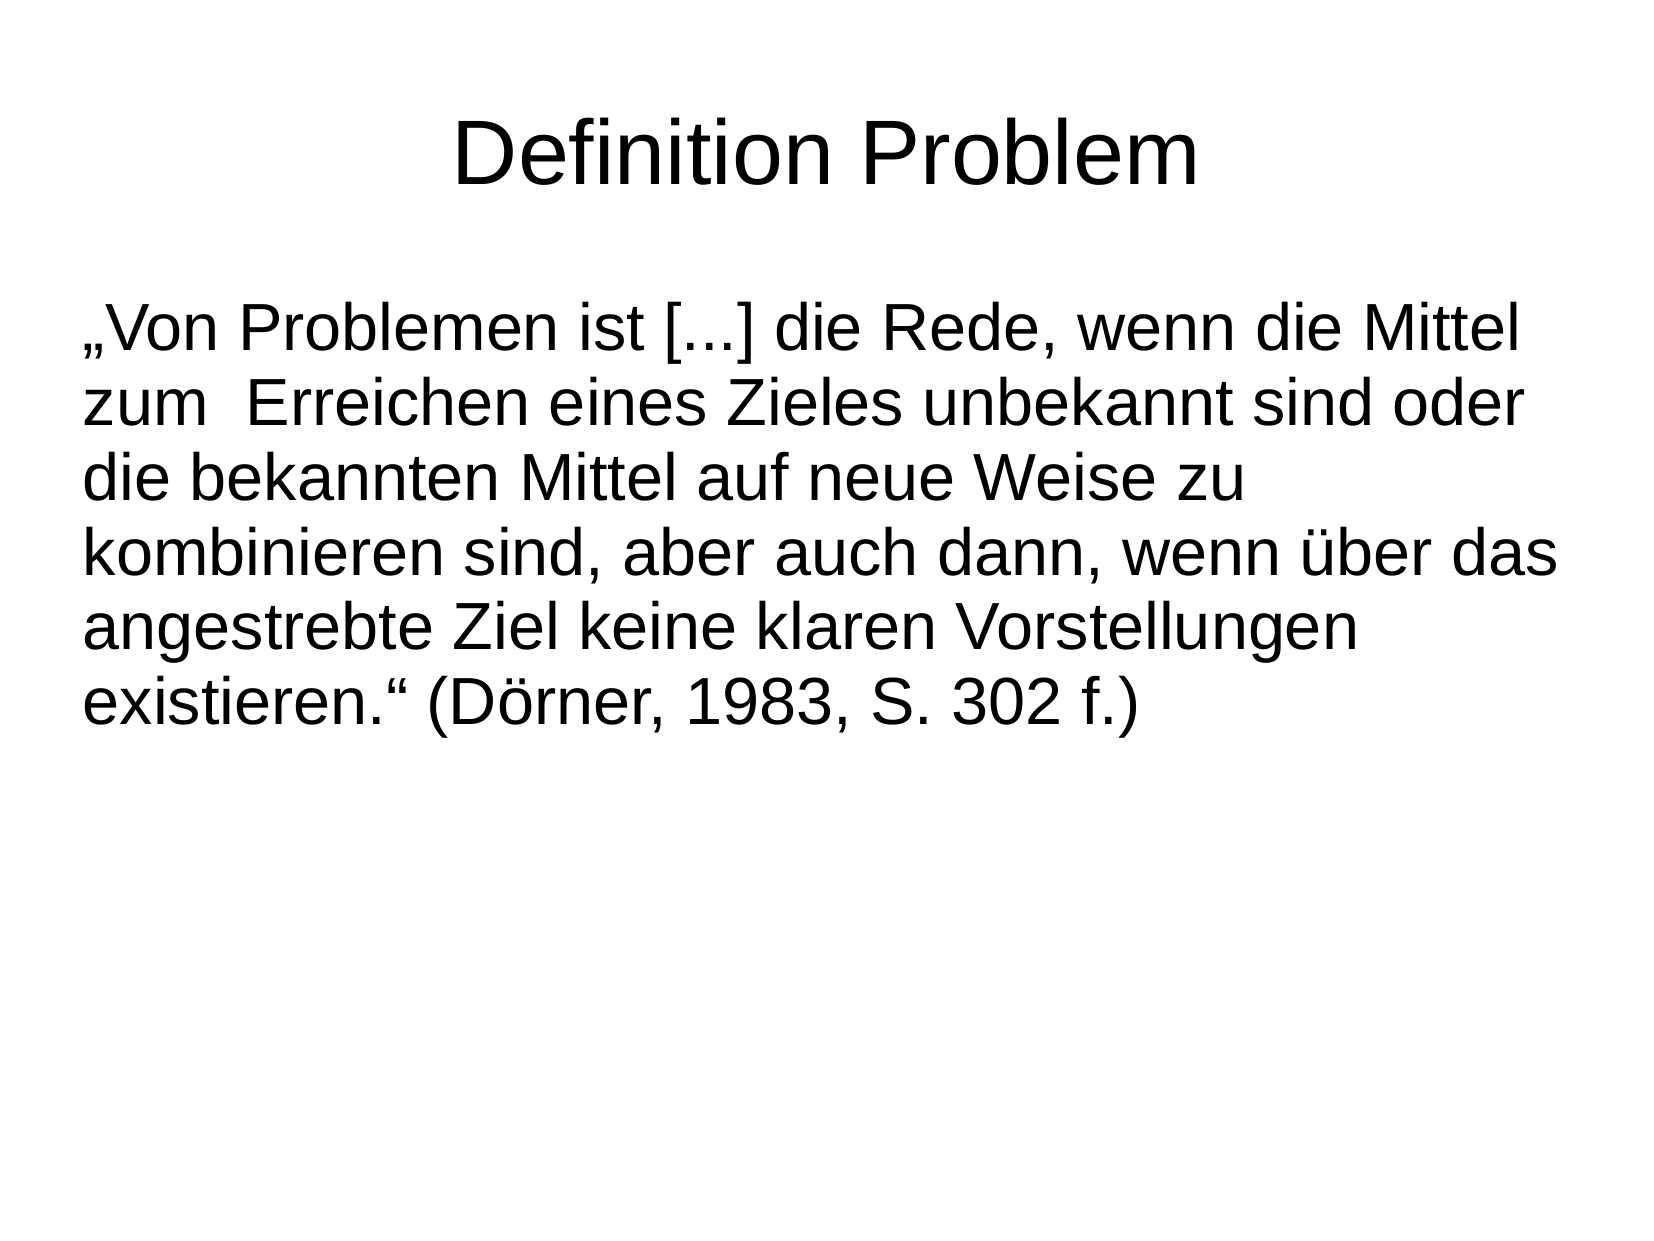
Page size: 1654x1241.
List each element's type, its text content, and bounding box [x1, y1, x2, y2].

list „Von Problemen ist [...] die Rede, wenn die Mittel zum Erreichen eines Zieles unbekannt sind oder die bekannten Mittel auf neue Weise zu kombinieren sind, aber auch dann, wenn über das angestrebte Ziel keine klaren Vorstellungen existieren.“ (Dörner, 1983, S. 302 f.) [82, 290, 1571, 1010]
title Definition Problem [82, 49, 1571, 257]
